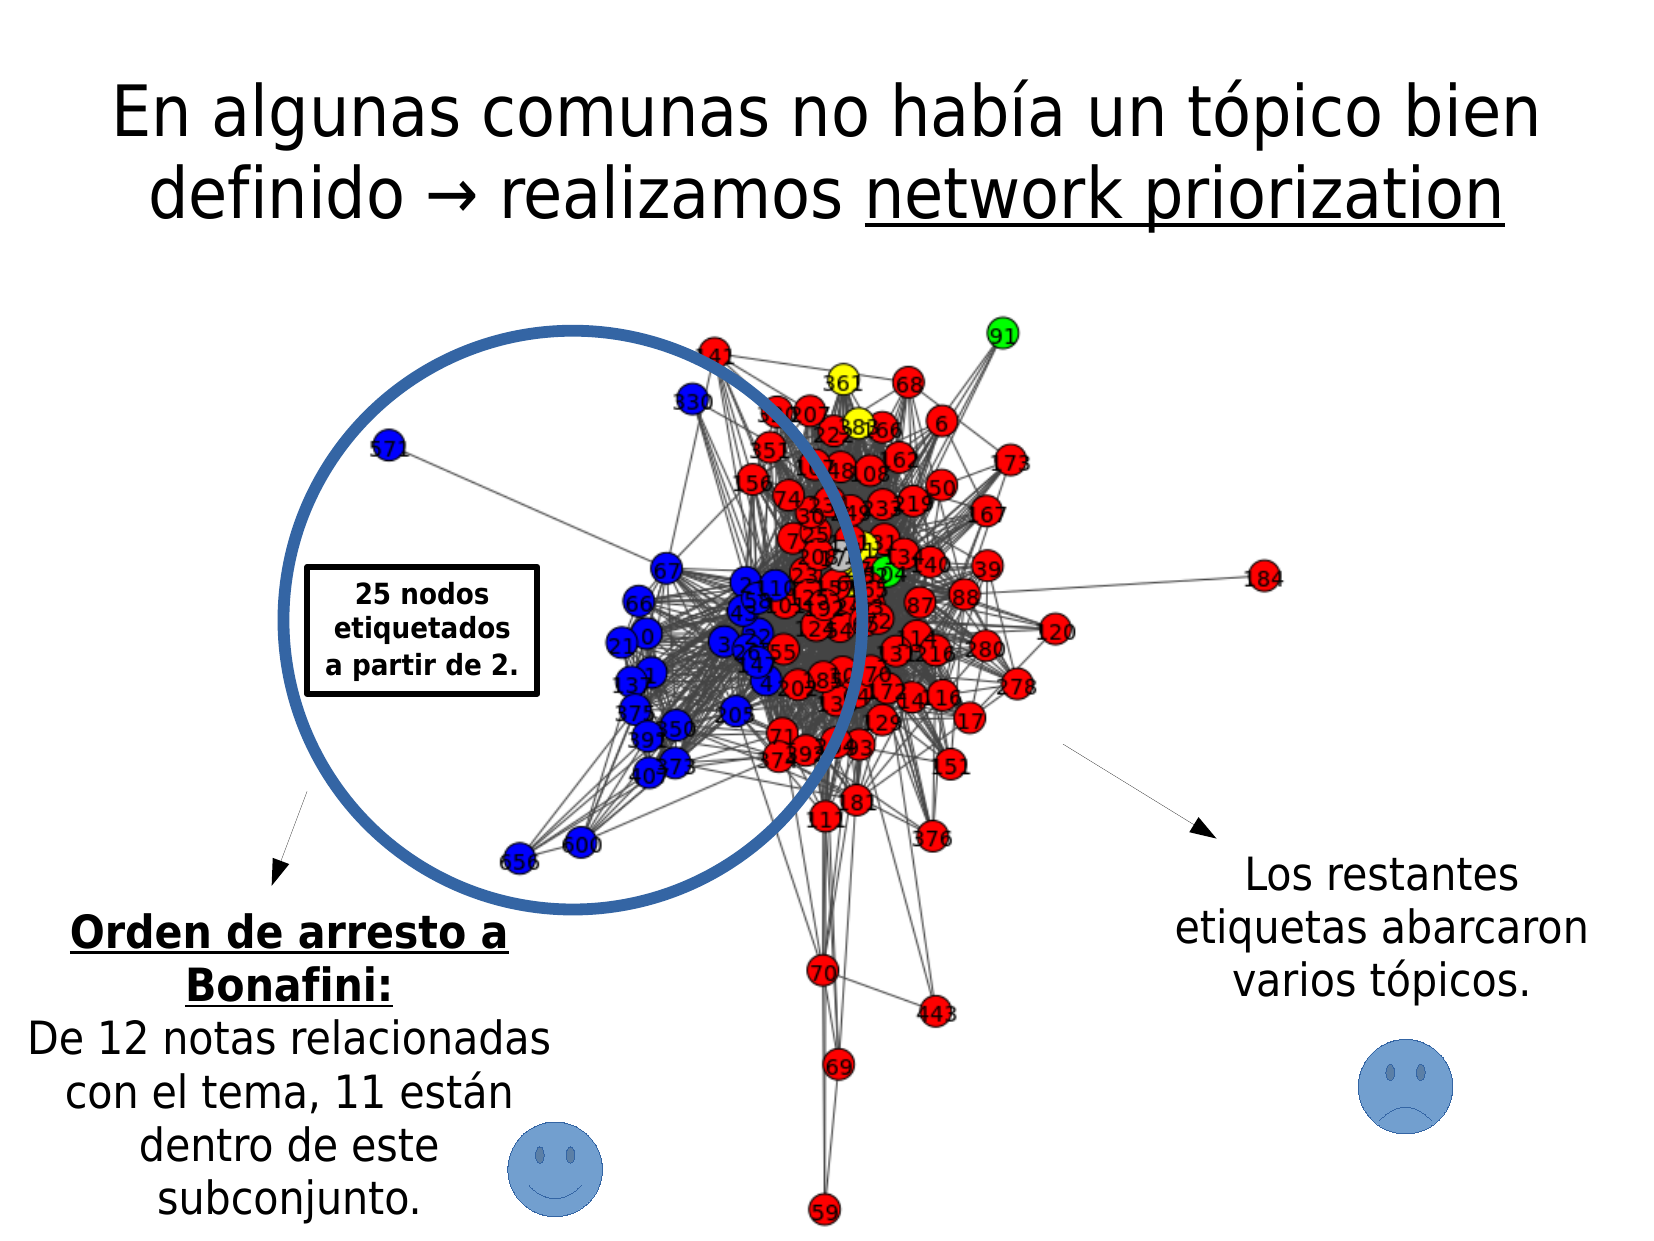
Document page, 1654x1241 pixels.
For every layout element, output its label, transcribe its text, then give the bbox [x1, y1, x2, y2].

picture [358, 302, 1296, 1241]
text_box 25 nodos etiquetados a partir de 2. [307, 566, 538, 694]
text_box Los restantes etiquetas abarcaron varios tópicos. [1133, 840, 1630, 1016]
picture [358, 824, 470, 898]
title En algunas comunas no había un tópico bien definido → realizamos network priorization [82, 31, 1571, 275]
text_box [507, 1122, 603, 1217]
text_box Orden de arresto a Bonafini: De 12 notas relacionadas con el tema, 11 están dentro de este subconjunto. [11, 898, 567, 1235]
picture [358, 337, 856, 903]
text_box [1358, 1039, 1453, 1134]
